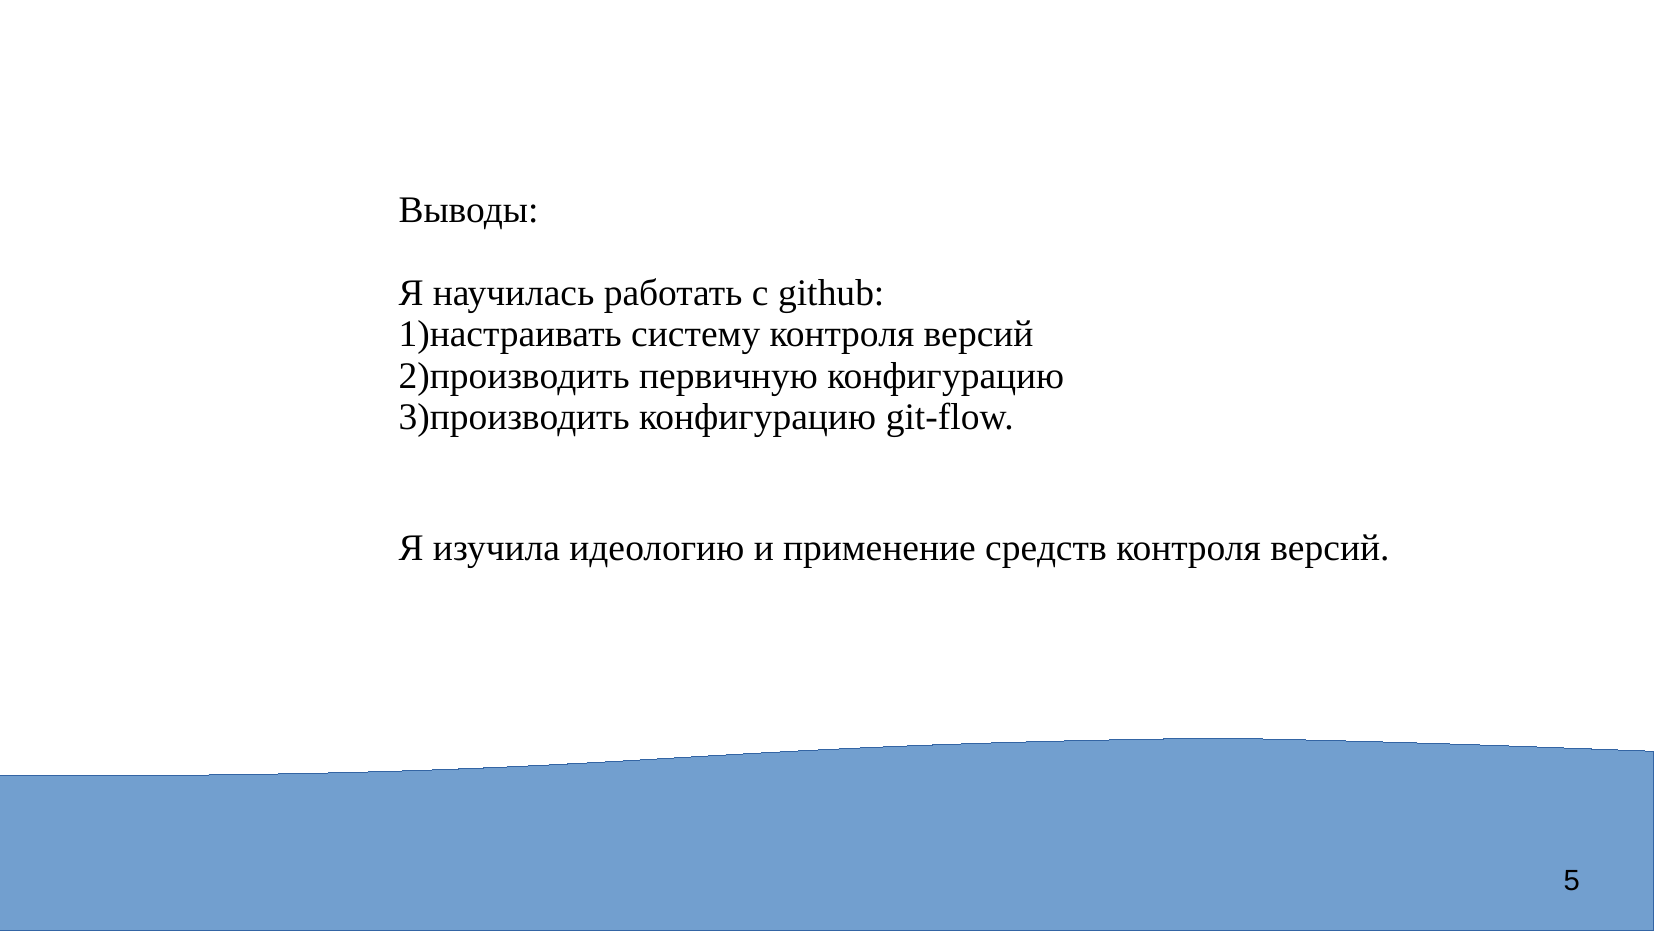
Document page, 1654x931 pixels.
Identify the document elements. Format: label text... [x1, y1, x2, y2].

text_box Выводы: Я научилась работать с github: 1)настраивать систему контроля версий 2)производить первичную конфигурацию 3)производить конфигурацию git-flow. Я изучила идеологию и применение средств контроля версий. [383, 88, 1418, 709]
